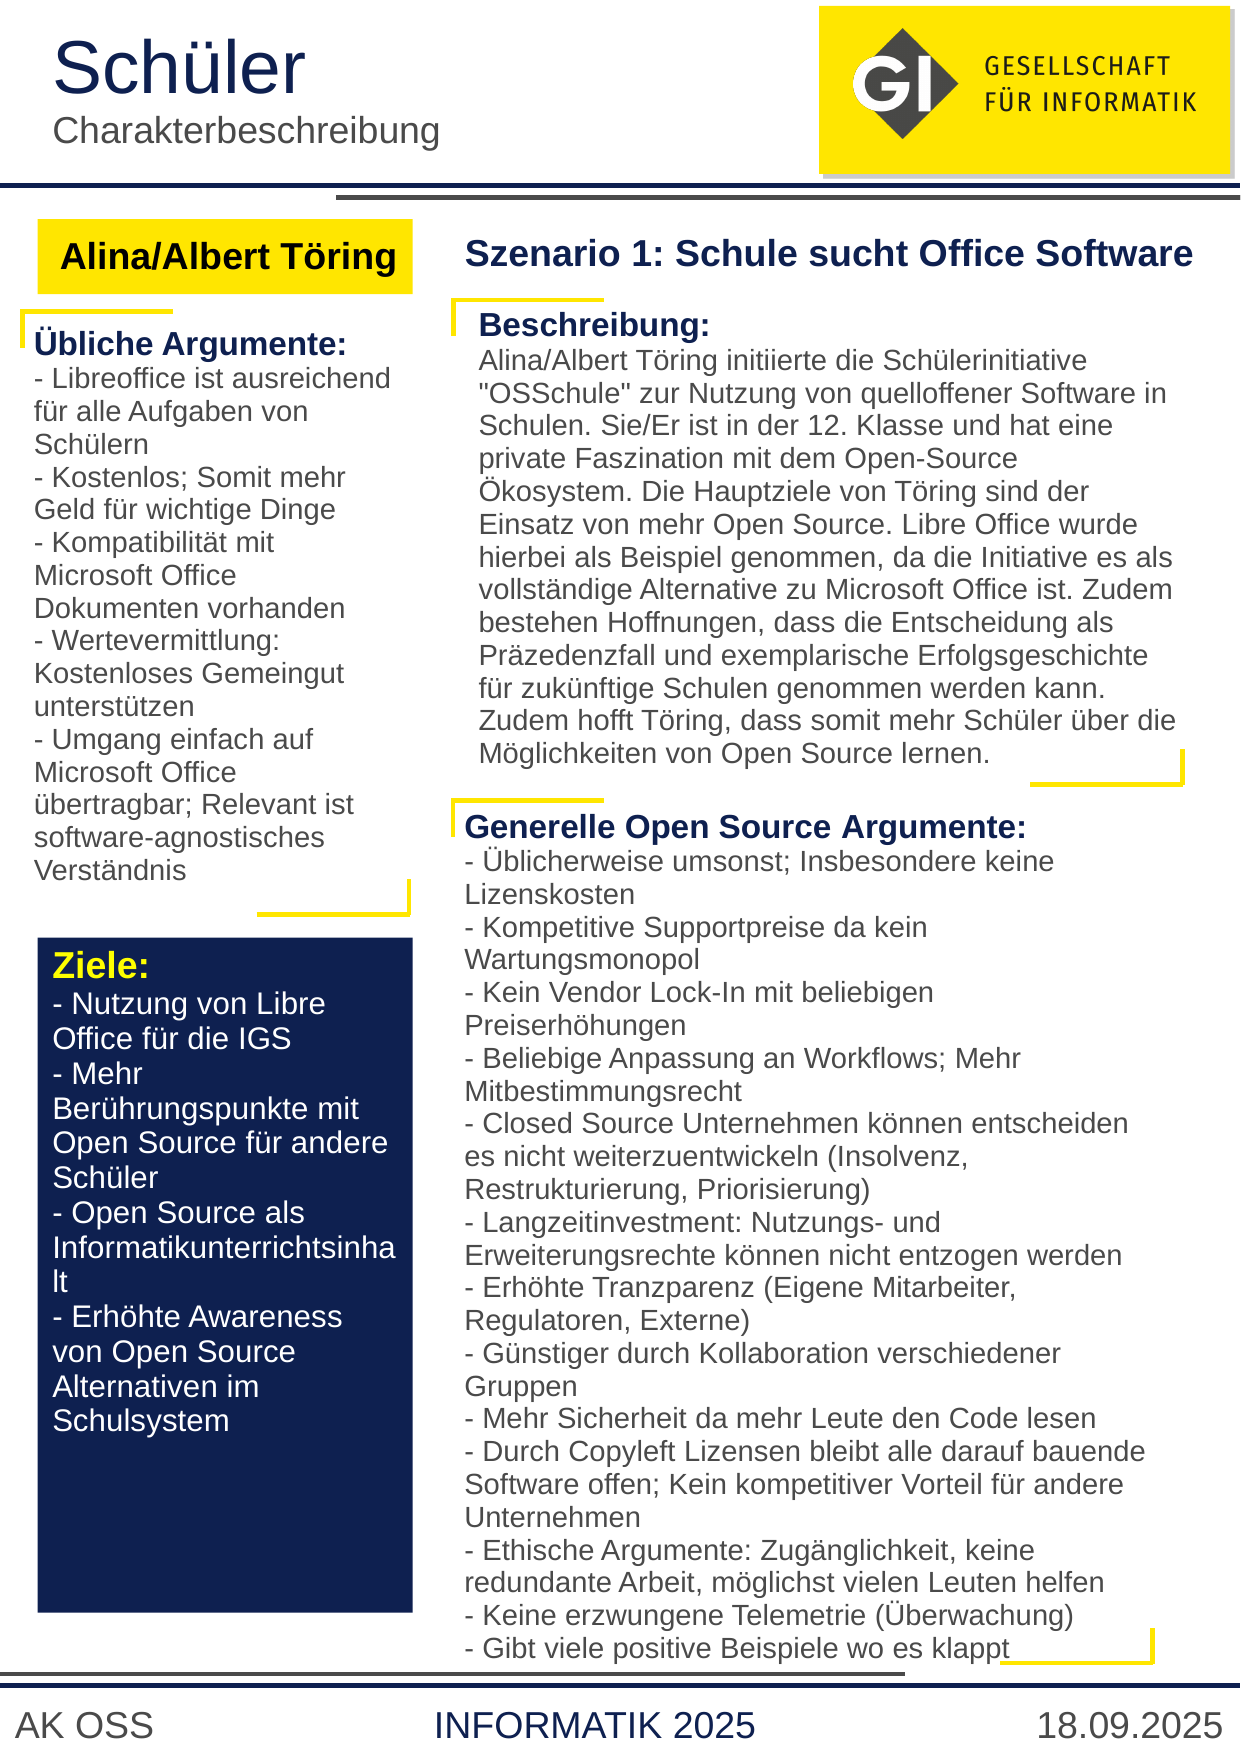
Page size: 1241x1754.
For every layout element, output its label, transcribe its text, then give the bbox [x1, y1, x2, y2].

text_box 18.09.2025 [1021, 1697, 1239, 1754]
text_box Beschreibung: Alina/Albert Töring initiierte die Schülerinitiative "OSSchule" zur Nutzung von quelloffener Software in Schulen. Sie/Er ist in der 12. Klasse und hat eine private Faszination mit dem Open-Source Ökosystem. Die Hauptziele von Töring sind der Einsatz von mehr Open Source. Libre Office wurde hierbei als Beispiel genommen, da die Initiative es als vollständige Alternative zu Microsoft Office ist. Zudem bestehen Hoffnungen, dass die Entscheidung als Präzedenzfall und exemplarische Erfolgsgeschichte für zukünftige Schulen genommen werden kann. Zudem hofft Töring, dass somit mehr Schüler über die Möglichkeiten von Open Source lernen. [463, 299, 1195, 843]
text_box Ziele: - Nutzung von Libre Office für die IGS - Mehr Berührungspunkte mit Open Source für andere Schüler - Open Source als Informatikunterrichtsinhalt - Erhöhte Awareness von Open Source Alternativen im Schulsystem [37, 937, 413, 1613]
text_box Übliche Argumente: - Libreoffice ist ausreichend für alle Aufgaben von Schülern - Kostenlos; Somit mehr Geld für wichtige Dinge - Kompatibilität mit Microsoft Office Dokumenten vorhanden - Wertevermittlung: Kostenloses Gemeingut unterstützen - Umgang einfach auf Microsoft Office übertragbar; Relevant ist software-agnostisches Verständnis [18, 317, 413, 923]
text_box Szenario 1: Schule sucht Office Software [450, 225, 1241, 324]
picture [853, 28, 1196, 139]
text_box Schüler Charakterbeschreibung [37, 18, 826, 228]
text_box AK OSS [0, 1697, 170, 1754]
text_box Generelle Open Source Argumente: - Üblicherweise umsonst; Insbesondere keine Lizenskosten - Kompetitive Supportpreise da kein Wartungsmonopol - Kein Vendor Lock-In mit beliebigen Preiserhöhungen - Beliebige Anpassung an Workflows; Mehr Mitbestimmungsrecht - Closed Source Unternehmen können entscheiden es nicht weiterzuentwickeln (Insolvenz, Restrukturierung, Priorisierung) - Langzeitinvestment: Nutzungs- und Erweiterungsrechte können nicht entzogen werden - Erhöhte Tranzparenz (Eigene Mitarbeiter, Regulatoren, Externe) - Günstiger durch Kollaboration verschiedener Gruppen - Mehr Sicherheit da mehr Leute den Code lesen - Durch Copyleft Lizensen bleibt alle darauf bauende Software offen; Kein kompetitiver Vorteil für andere Unternehmen - Ethische Argumente: Zugänglichkeit, keine redundante Arbeit, möglichst vielen Leuten helfen - Keine erzwungene Telemetrie (Überwachung) - Gibt viele positive Beispiele wo es klappt [449, 800, 1163, 1673]
text_box Alina/Albert Töring [0, 228, 451, 327]
text_box INFORMATIK 2025 [419, 1697, 772, 1754]
text_box [819, 5, 1231, 174]
